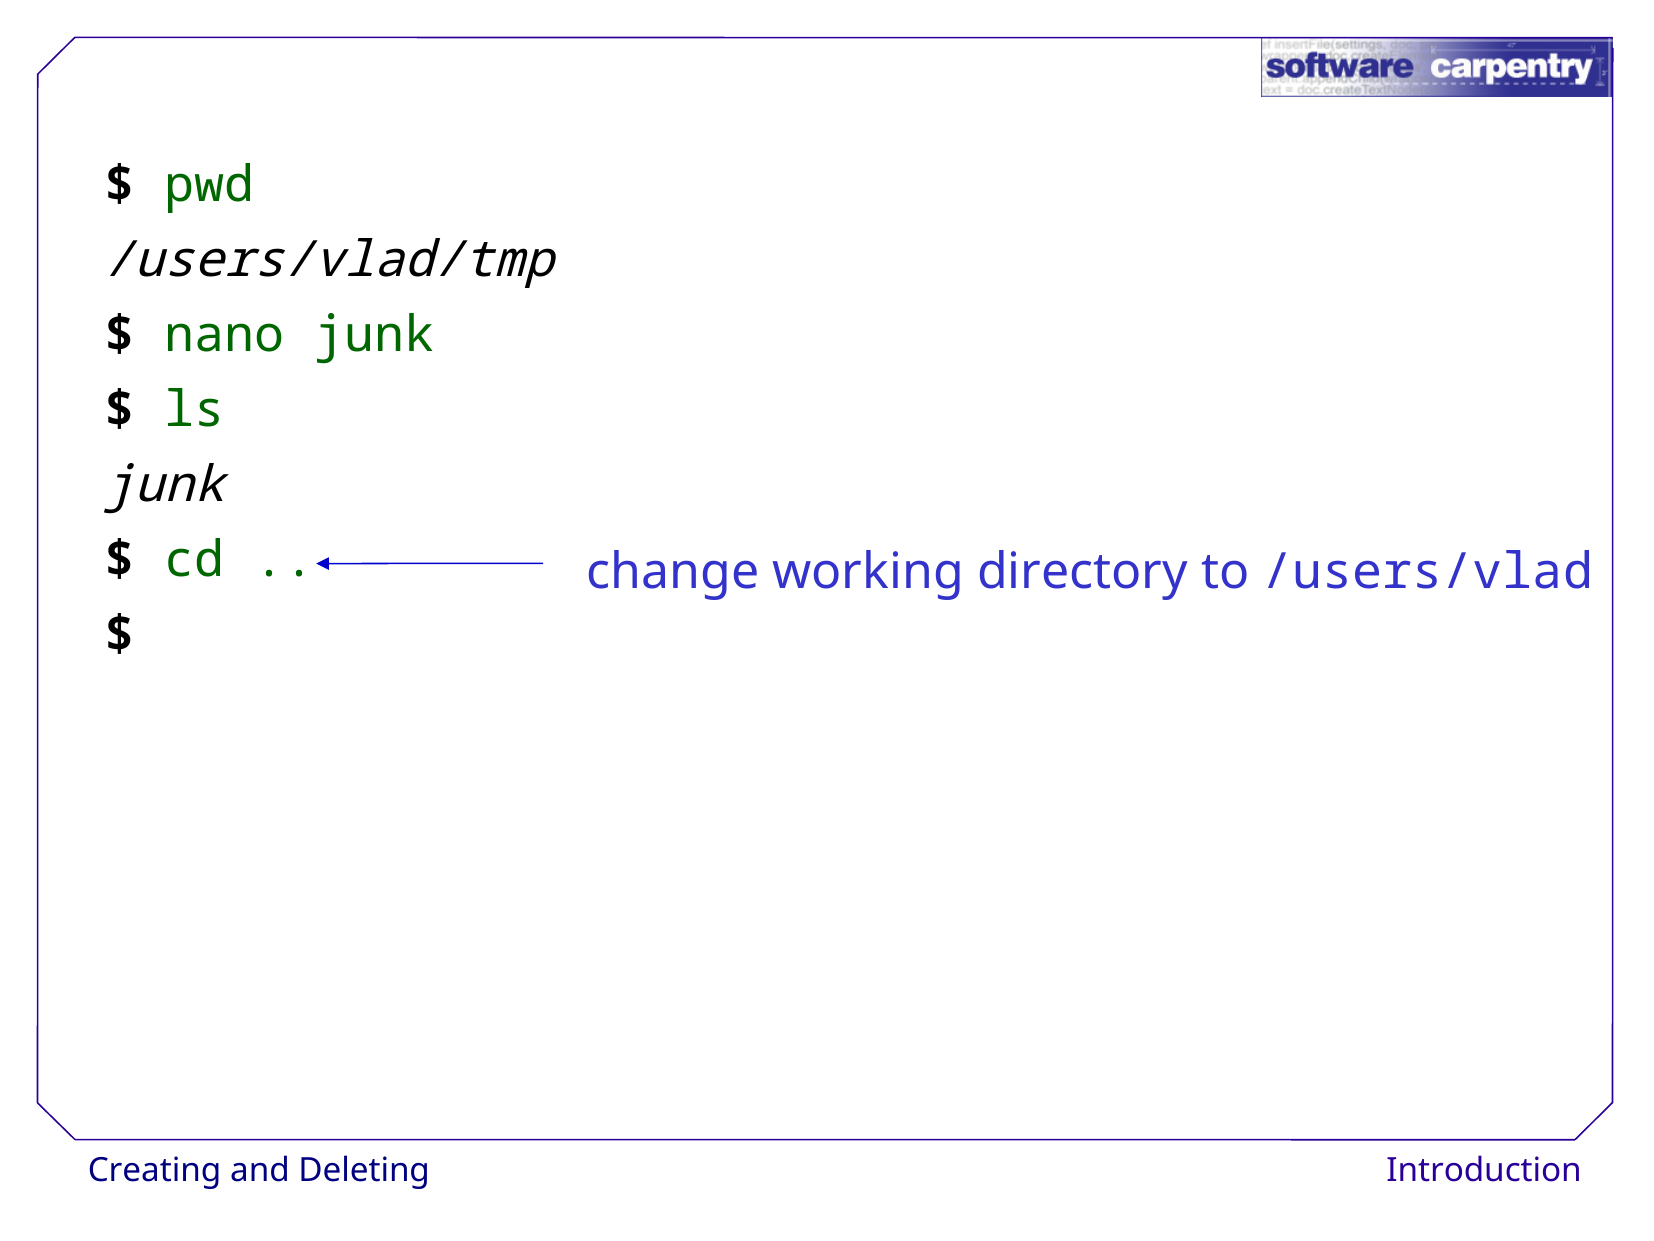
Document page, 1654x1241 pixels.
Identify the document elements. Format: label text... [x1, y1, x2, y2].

text_box $ pwd /users/vlad/tmp $ nano junk $ ls junk $ cd .. $ [89, 128, 1512, 1121]
text_box change working directory to /users/vlad [571, 516, 1536, 630]
picture [1261, 39, 1613, 97]
